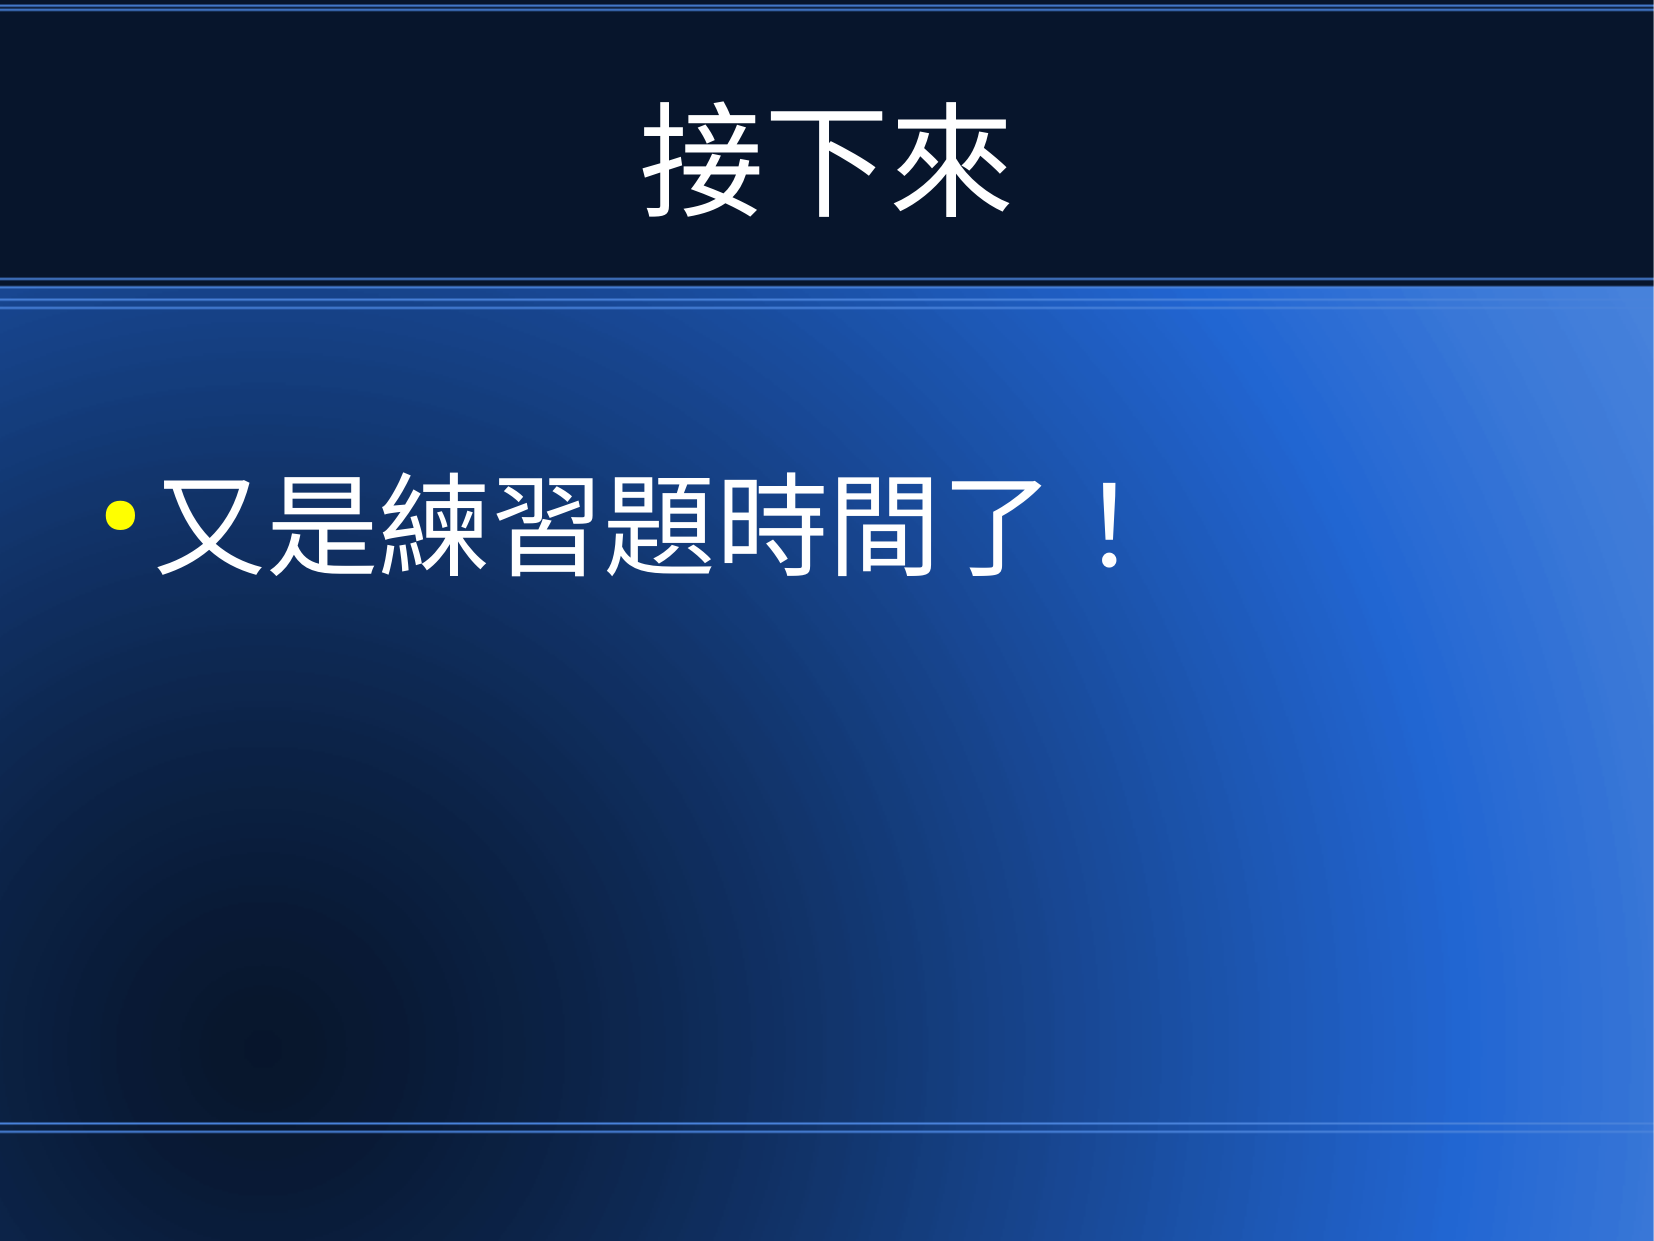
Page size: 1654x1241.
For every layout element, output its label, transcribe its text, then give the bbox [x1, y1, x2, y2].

picture [0, 0, 1654, 1241]
title 接下來 [82, 49, 1571, 257]
list 又是練習題時間了！ [82, 355, 1571, 1241]
